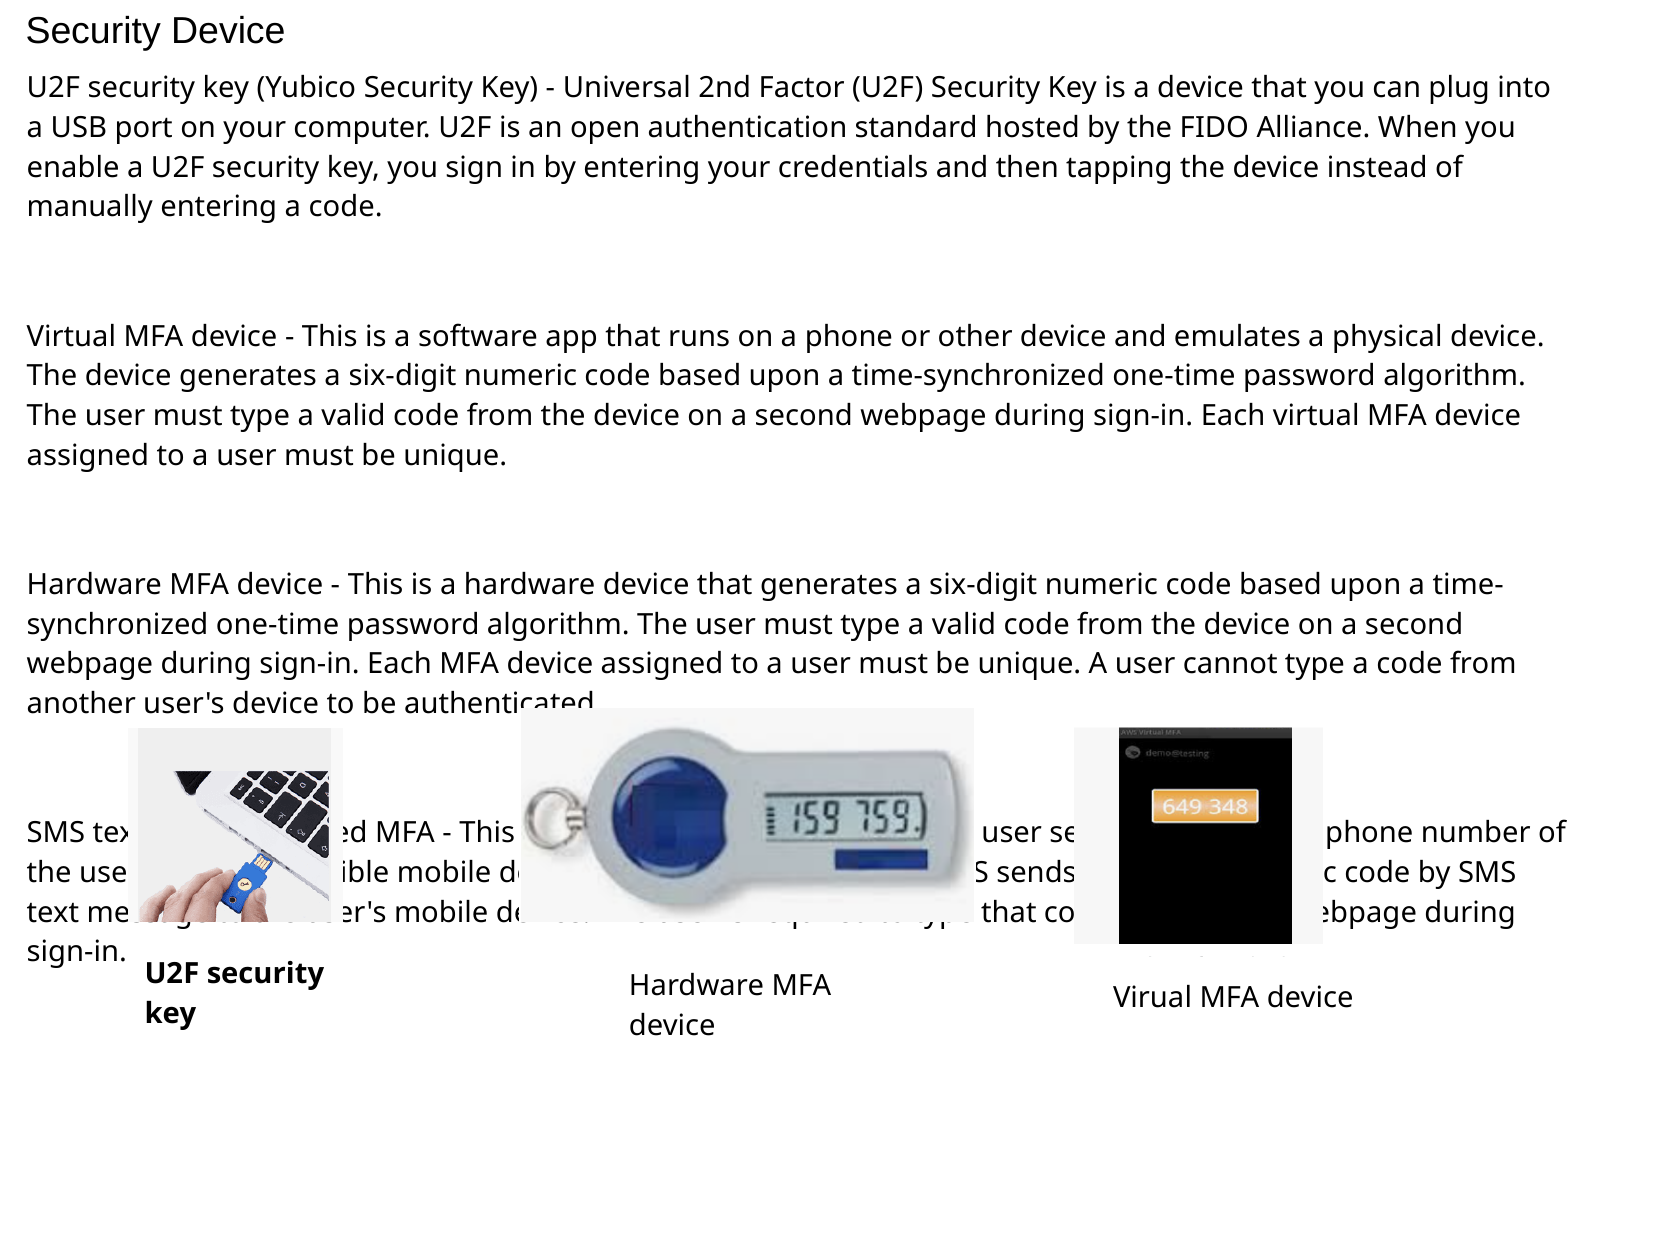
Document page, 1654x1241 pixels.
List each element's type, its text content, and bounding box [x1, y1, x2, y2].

text_box Virual MFA device [1098, 968, 1402, 1014]
text_box Hardware MFA device [614, 956, 918, 1002]
text_box U2F security key [129, 944, 367, 990]
picture [519, 708, 976, 922]
text_box Security Device [10, 2, 390, 60]
picture [128, 728, 343, 922]
text_box U2F security key (Yubico Security Key) - Universal 2nd Factor (U2F) Security Key is a device that you can plug into a USB port on your computer. U2F is an open authentication standard hosted by the FIDO Alliance. When you enable a U2F security key, you sign in by entering your credentials and then tapping the device instead of manually entering a code. Virtual MFA device - This is a software app that runs on a phone or other device and emulates a physical device. The device generates a six-digit numeric code based upon a time-synchronized one-time password algorithm. The user must type a valid code from the device on a second webpage during sign-in. Each virtual MFA device assigned to a user must be unique. Hardware MFA device - This is a hardware device that generates a six-digit numeric code based upon a time-synchronized one-time password algorithm. The user must type a valid code from the device on a second webpage during sign-in. Each MFA device assigned to a user must be unique. A user cannot type a code from another user's device to be authenticated. SMS text message-based MFA - This is a type of MFA in which the IAM user settings include the phone number of the user's SMS-compatible mobile device. When the user signs in, AWS sends a six-digit numeric code by SMS text message to the user's mobile device. The user is required to type that code on a second webpage during sign-in. [11, 59, 1583, 674]
picture [1074, 708, 1323, 957]
